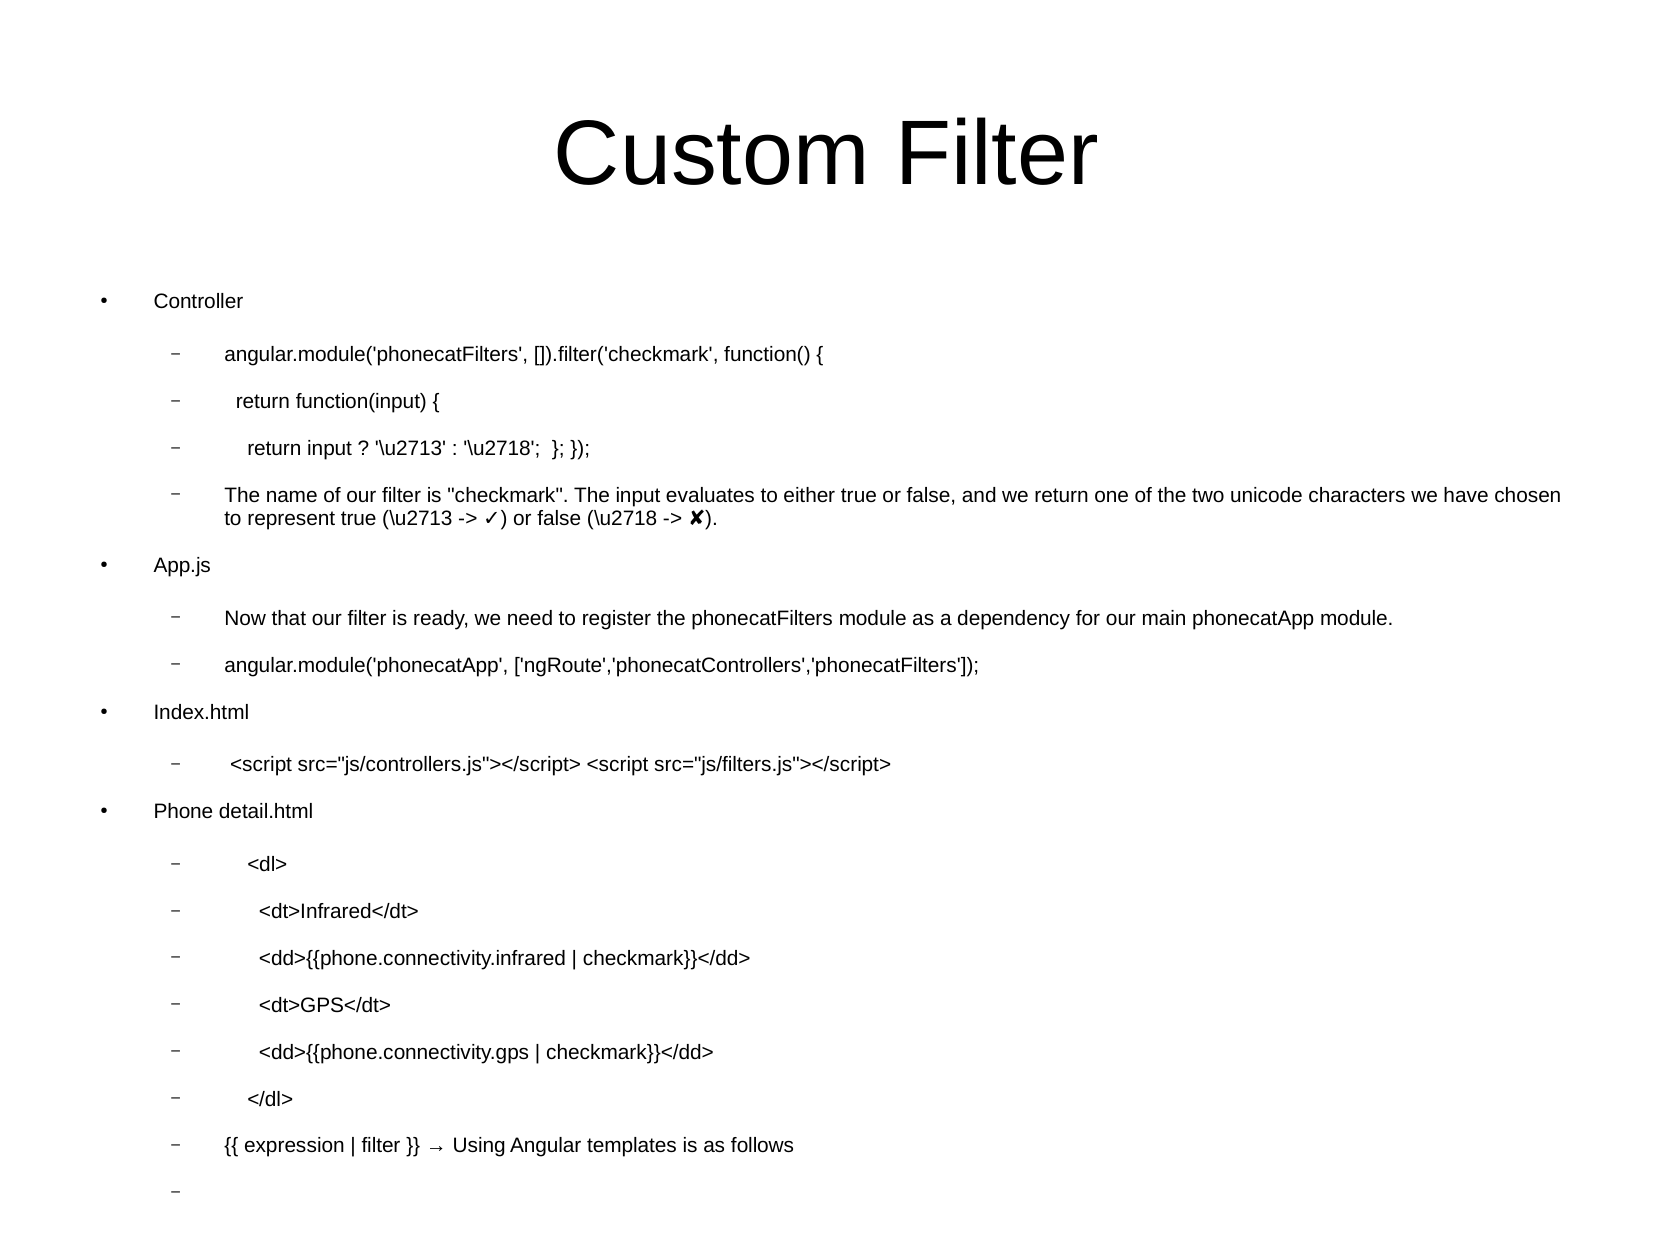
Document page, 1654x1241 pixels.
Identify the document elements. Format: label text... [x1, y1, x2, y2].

list Controller angular.module('phonecatFilters', []).filter('checkmark', function() { return function(input) { return input ? '\u2713' : '\u2718'; }; }); The name of our filter is "checkmark". The input evaluates to either true or false, and we return one of the two unicode characters we have chosen to represent true (\u2713 -> ✓) or false (\u2718 -> ✘). App.js Now that our filter is ready, we need to register the phonecatFilters module as a dependency for our main phonecatApp module. angular.module('phonecatApp', ['ngRoute','phonecatControllers','phonecatFilters']); Index.html <script src="js/controllers.js"></script> <script src="js/filters.js"></script> Phone detail.html <dl> <dt>Infrared</dt> <dd>{{phone.connectivity.infrared | checkmark}}</dd> <dt>GPS</dt> <dd>{{phone.connectivity.gps | checkmark}}</dd> </dl> {{ expression | filter }} → Using Angular templates is as follows [82, 290, 1571, 1216]
title Custom Filter [82, 49, 1571, 257]
